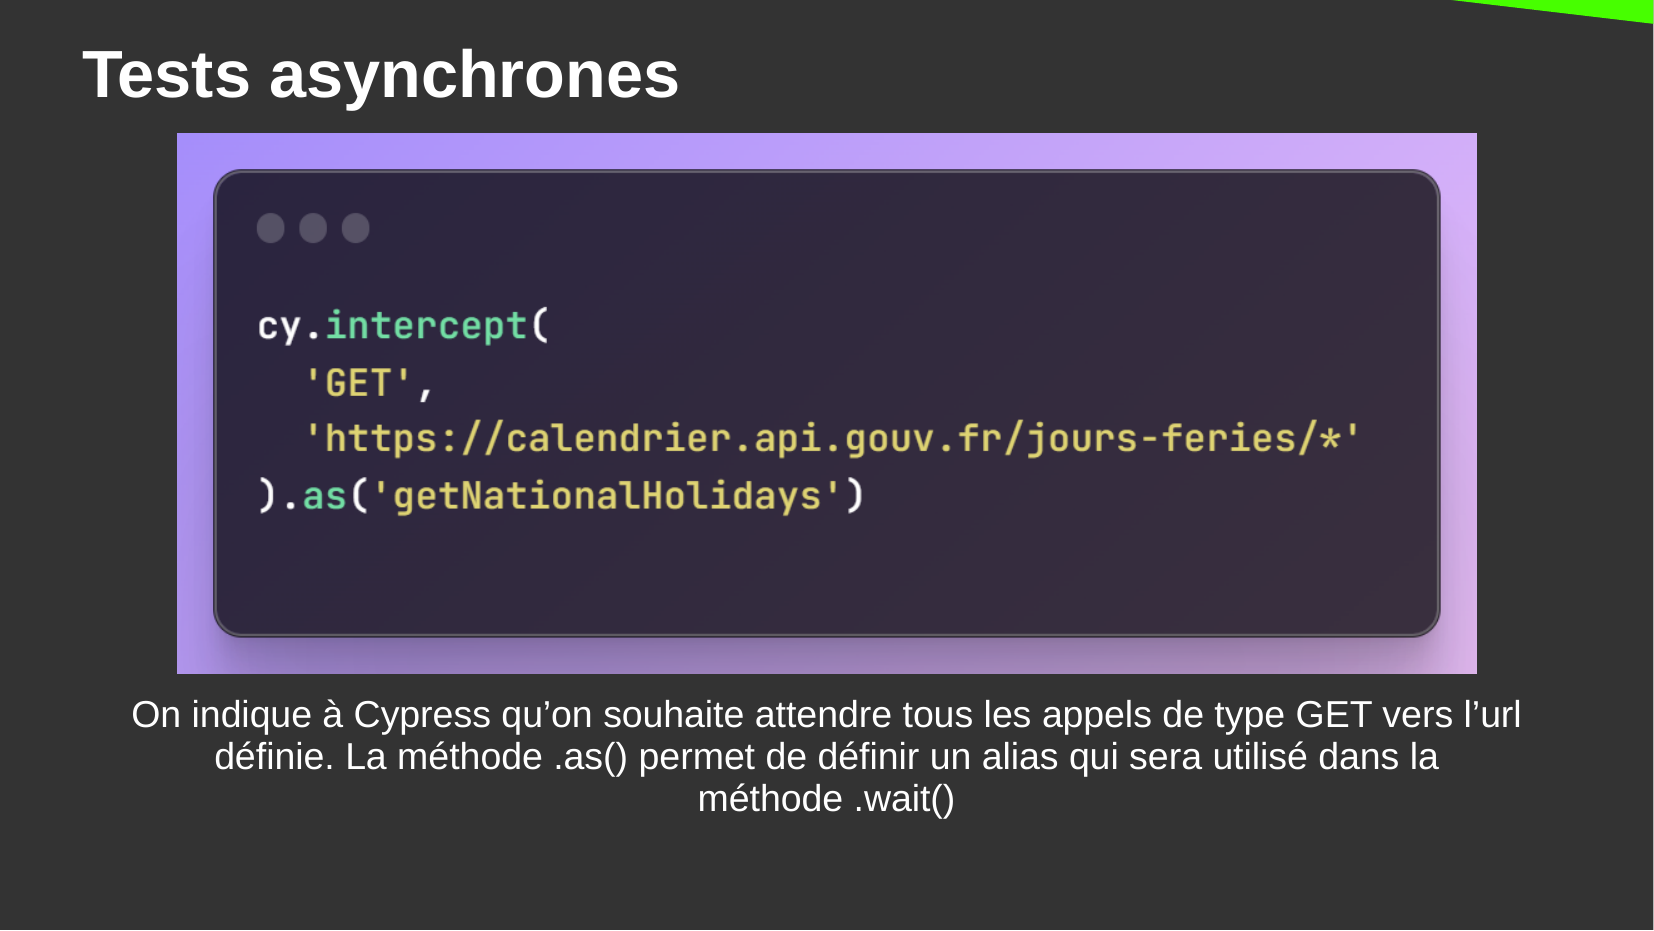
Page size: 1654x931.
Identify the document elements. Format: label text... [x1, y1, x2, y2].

text_box [1451, 0, 1654, 24]
text_box On indique à Cypress qu’on souhaite attendre tous les appels de type GET vers l’url définie. La méthode .as() permet de définir un alias qui sera utilisé dans la méthode .wait() [94, 685, 1560, 827]
picture [177, 133, 1477, 674]
title Tests asynchrones [82, 37, 1571, 112]
